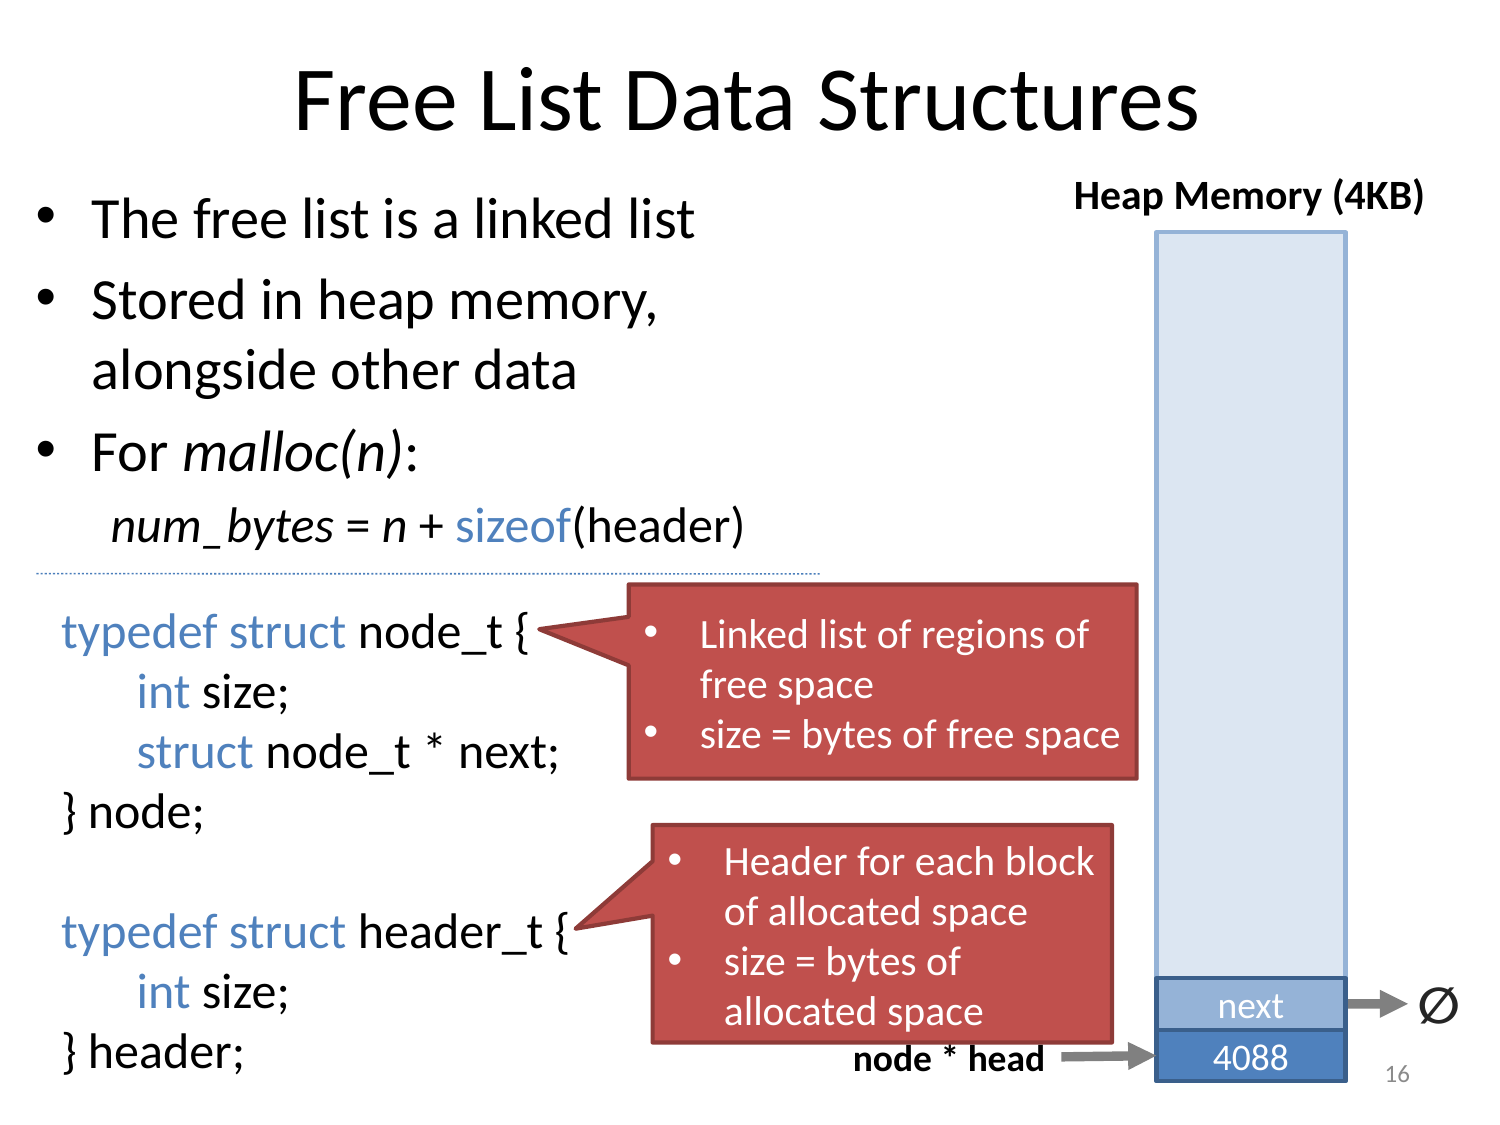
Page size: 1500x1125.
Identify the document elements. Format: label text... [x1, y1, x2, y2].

list The free list is a linked list Stored in heap memory, alongside other data For malloc(n): num_bytes = n + sizeof(header) [20, 172, 820, 484]
text_box Linked list of regions of free space size = bytes of free space [539, 584, 1137, 779]
text_box Heap Memory (4KB) [1059, 160, 1441, 226]
text_box node * head [838, 1043, 1061, 1087]
text_box ∅ [1402, 966, 1475, 1041]
text_box Header for each block of allocated space size = bytes of allocated space [575, 825, 1112, 1043]
title Free List Data Structures [7, 0, 1488, 188]
text_box next [1156, 978, 1346, 1029]
text_box [1156, 232, 1346, 978]
slide_number <number> [1131, 1042, 1156, 1054]
slide_number <number> [1074, 1042, 1425, 1103]
slide_number <number> [1074, 1042, 1128, 1051]
text_box typedef struct node_t { int size; struct node_t * next; } node; typedef struct header_t { int size; } header; [46, 590, 624, 1086]
text_box 4088 [1156, 1029, 1346, 1082]
